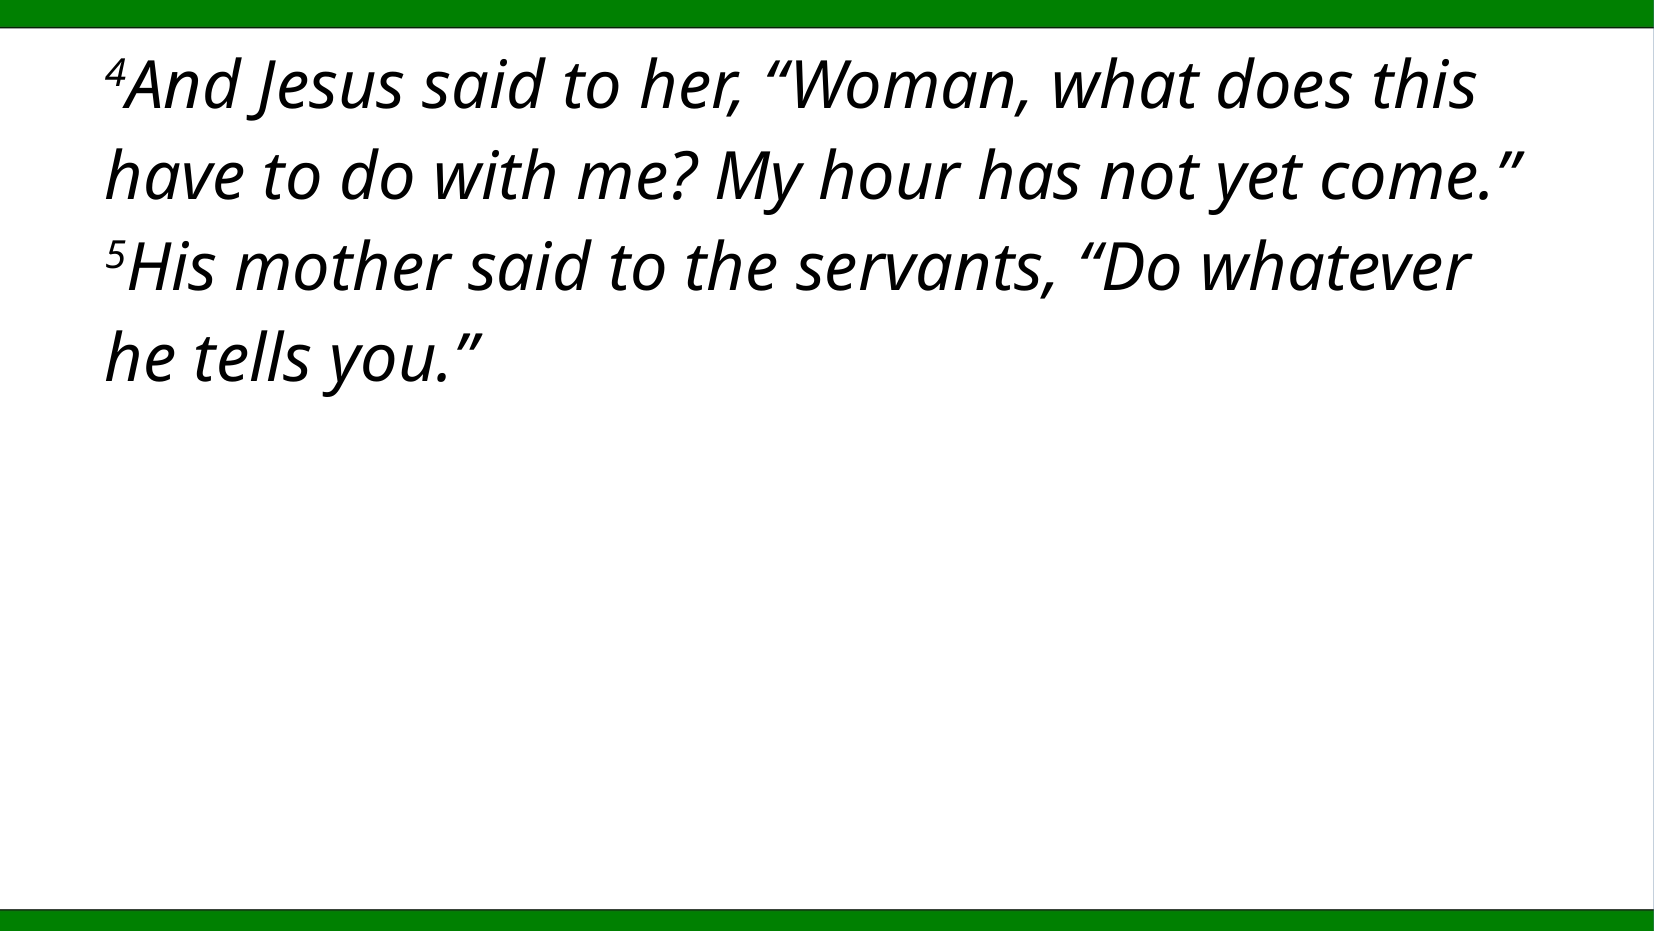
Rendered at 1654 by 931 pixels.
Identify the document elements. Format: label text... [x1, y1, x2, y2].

text_box 4And Jesus said to her, “Woman, what does this have to do with me? My hour has not yet come.” 5His mother said to the servants, “Do whatever he tells you.” [90, 30, 1576, 400]
picture [0, 0, 1654, 931]
